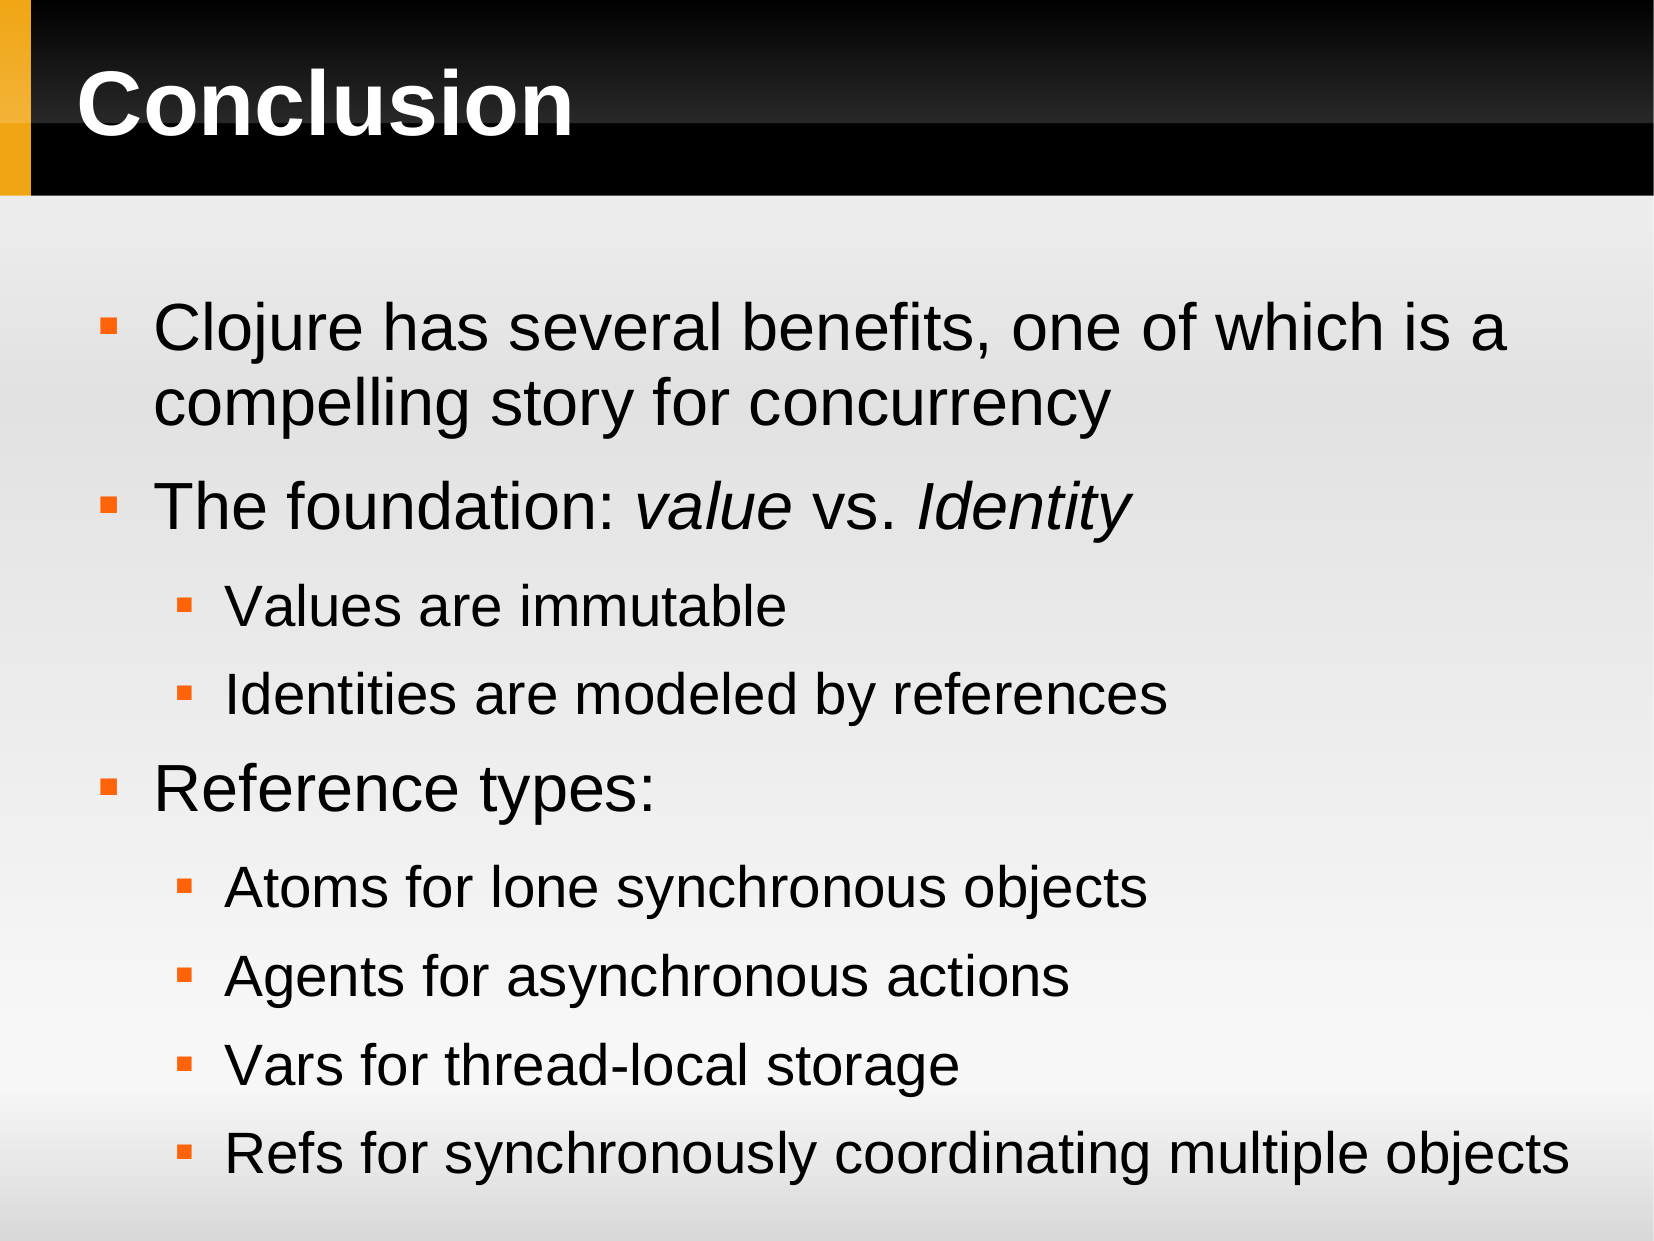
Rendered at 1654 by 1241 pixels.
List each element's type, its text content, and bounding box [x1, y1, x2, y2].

list Clojure has several benefits, one of which is a compelling story for concurrency The foundation: value vs. Identity Values are immutable Identities are modeled by references Reference types: Atoms for lone synchronous objects Agents for asynchronous actions Vars for thread-local storage Refs for synchronously coordinating multiple objects [82, 290, 1613, 1187]
picture [0, 0, 1654, 1241]
title Conclusion [76, 0, 1565, 208]
